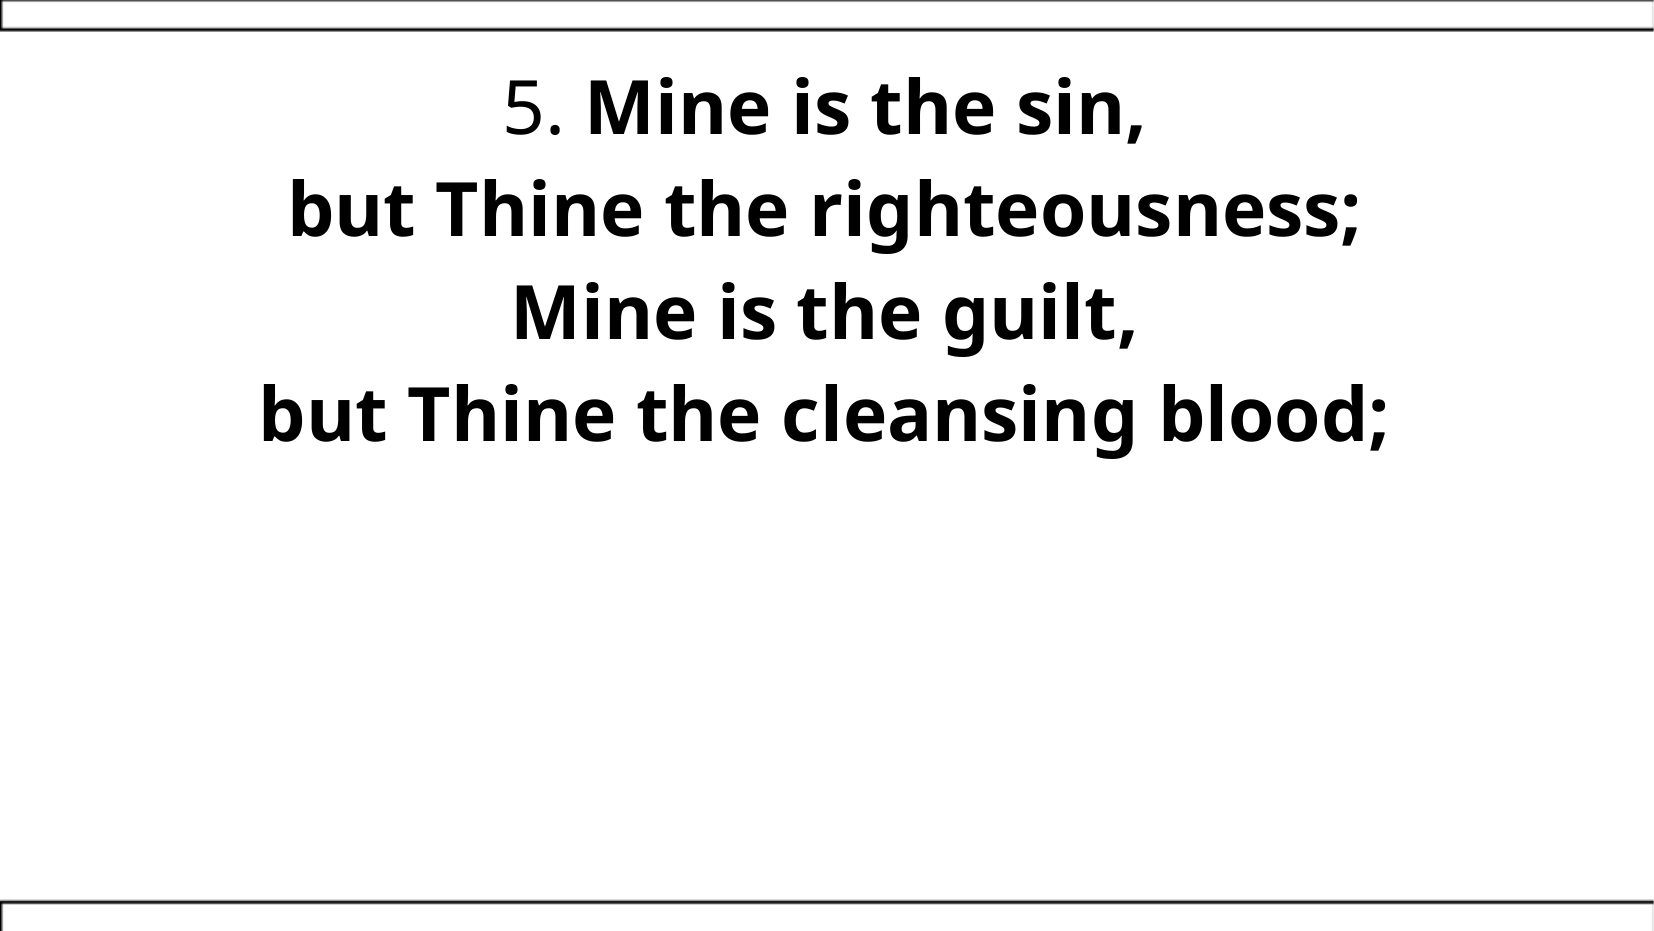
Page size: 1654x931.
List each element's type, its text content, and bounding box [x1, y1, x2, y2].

picture [0, 0, 1654, 931]
text_box 5. Mine is the sin, but Thine the righteousness; Mine is the guilt, but Thine the cleansing blood; [75, 46, 1576, 466]
